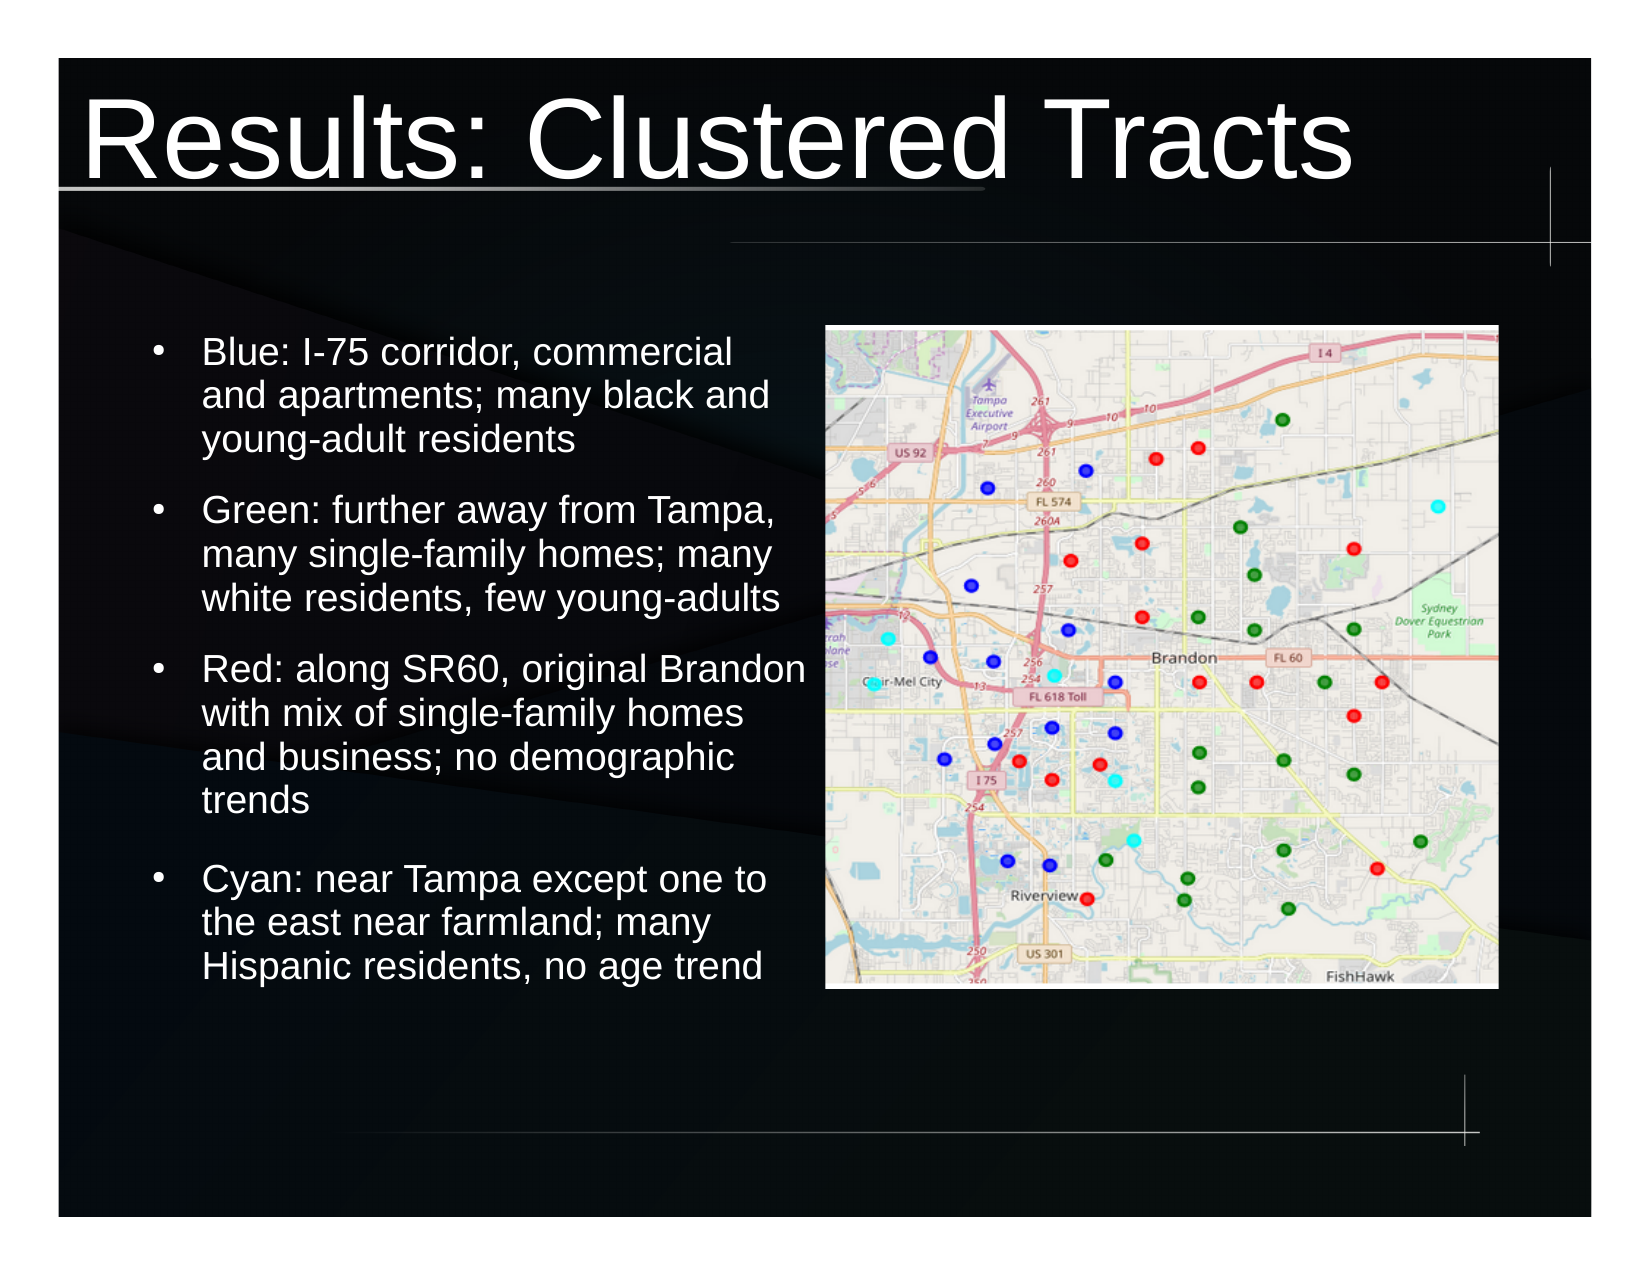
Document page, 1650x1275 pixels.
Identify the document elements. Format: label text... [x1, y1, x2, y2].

list Blue: I-75 corridor, commercial and apartments; many black and young-adult residents Green: further away from Tampa, many single-family homes; many white residents, few young-adults Red: along SR60, original Brandon with mix of single-family homes and business; no demographic trends Cyan: near Tampa except one to the east near farmland; many Hispanic residents, no age trend [135, 329, 809, 1001]
picture [58, 58, 1592, 1217]
title Results: Clustered Tracts [80, 73, 1532, 206]
